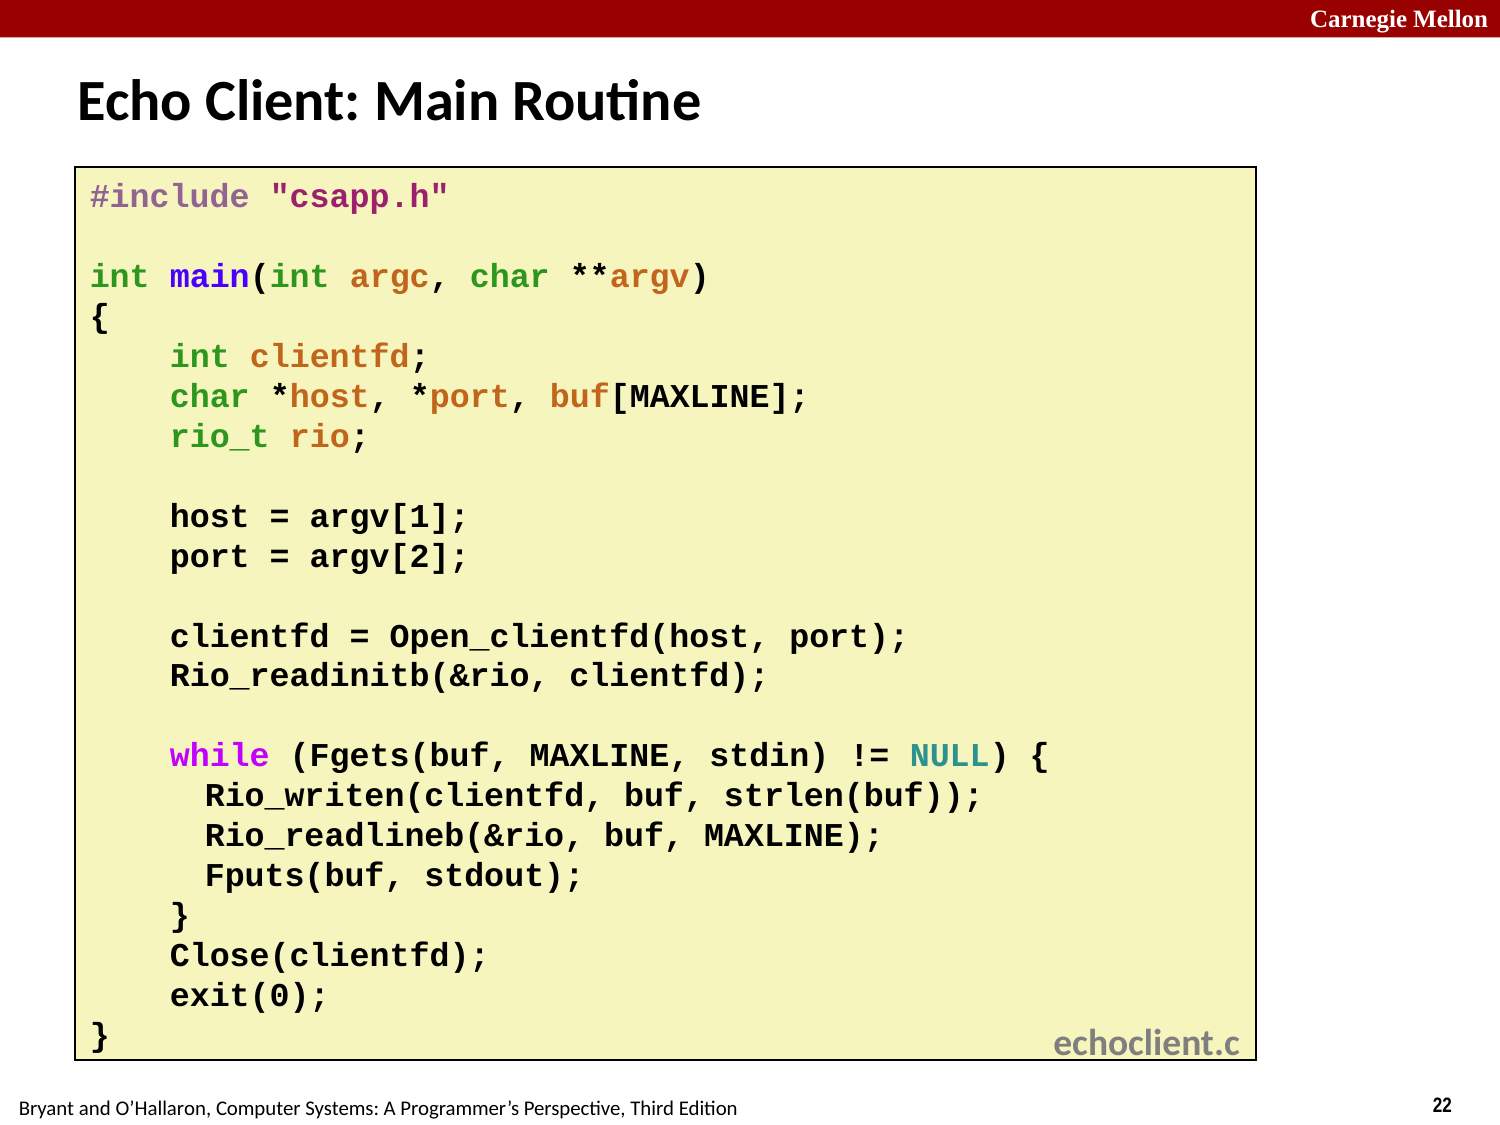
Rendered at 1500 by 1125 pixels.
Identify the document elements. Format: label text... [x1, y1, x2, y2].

title Echo Client: Main Routine [62, 50, 1338, 144]
text_box echoclient.c [1038, 1010, 1256, 1071]
text_box #include "csapp.h" int main(int argc, char **argv) { int clientfd; char *host, *port, buf[MAXLINE]; rio_t rio; host = argv[1]; port = argv[2]; clientfd = Open_clientfd(host, port); Rio_readinitb(&rio, clientfd); while (Fgets(buf, MAXLINE, stdin) != NULL) { Rio_writen(clientfd, buf, strlen(buf)); Rio_readlineb(&rio, buf, MAXLINE); Fputs(buf, stdout); } Close(clientfd); exit(0); } [75, 167, 1257, 1061]
